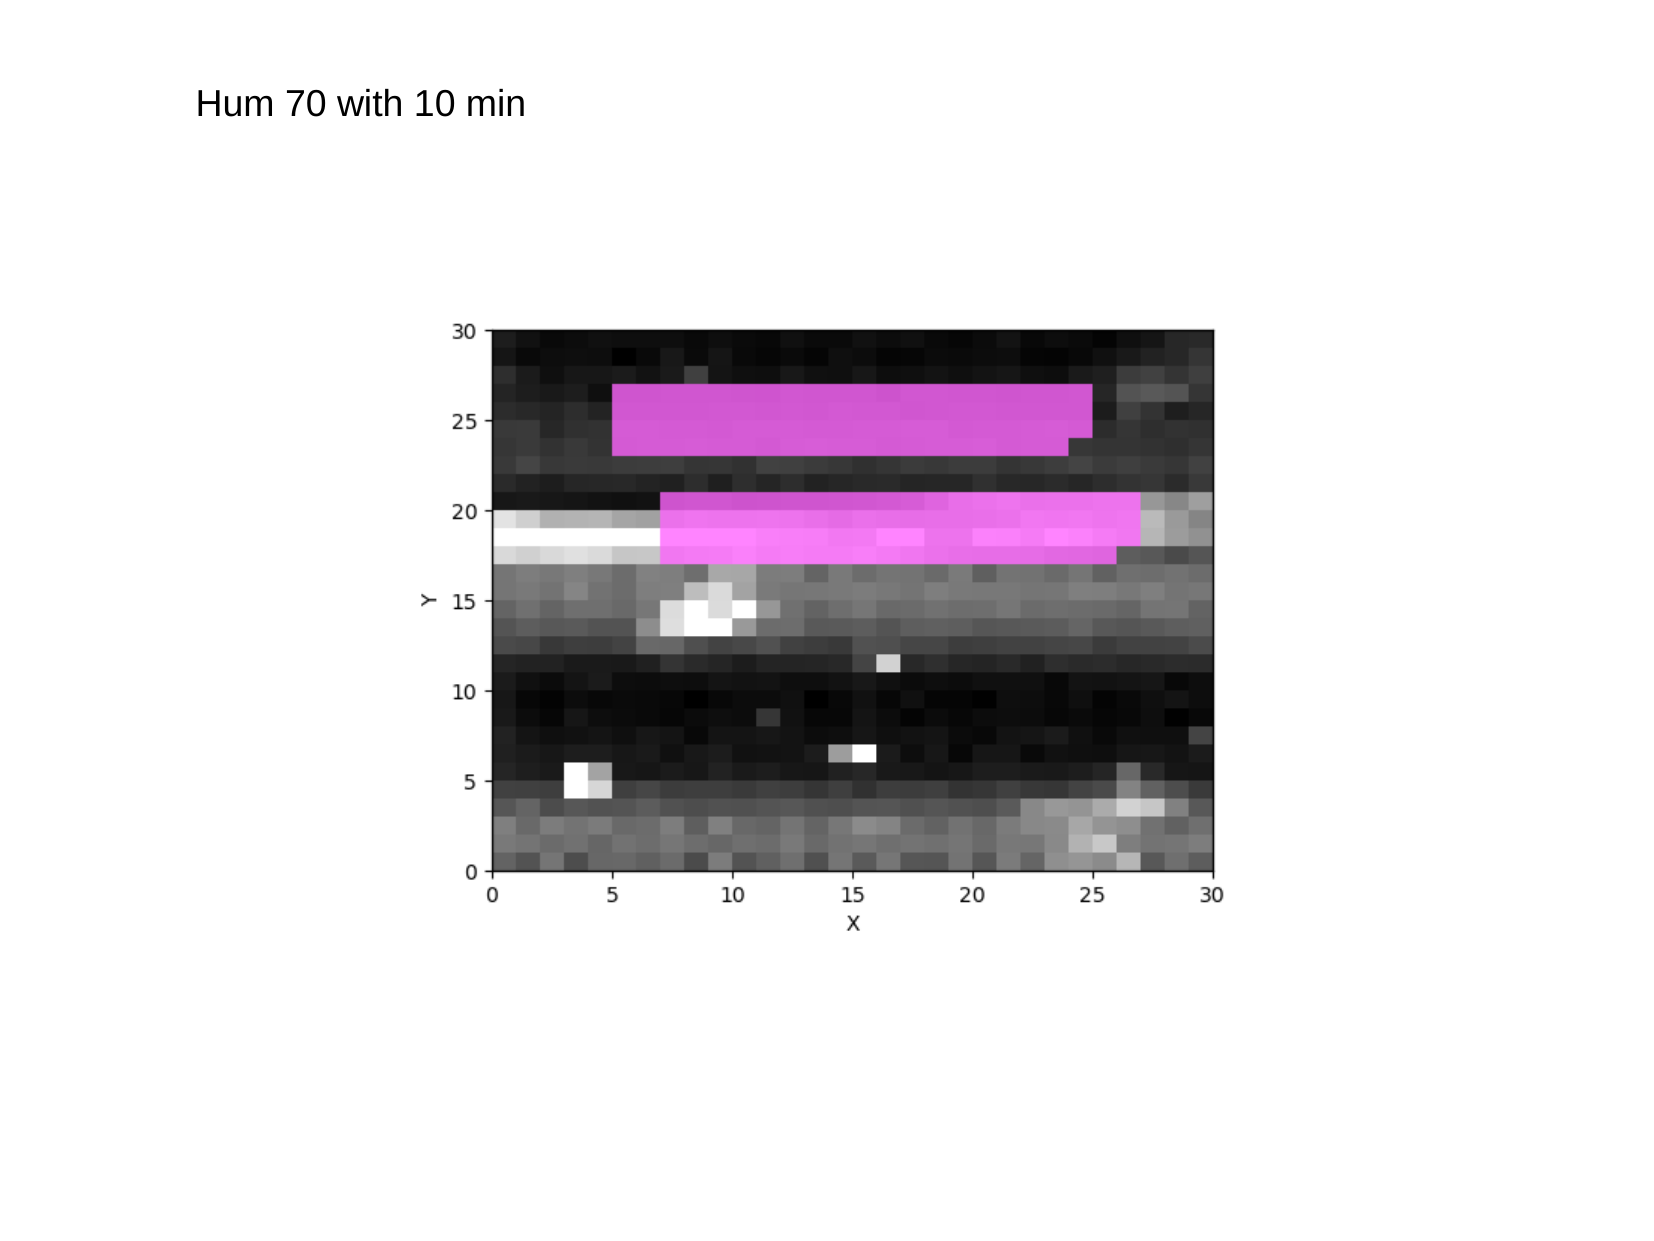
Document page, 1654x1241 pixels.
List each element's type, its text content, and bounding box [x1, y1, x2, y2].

text_box Hum 70 with 10 min [180, 75, 542, 132]
picture [348, 258, 1309, 979]
